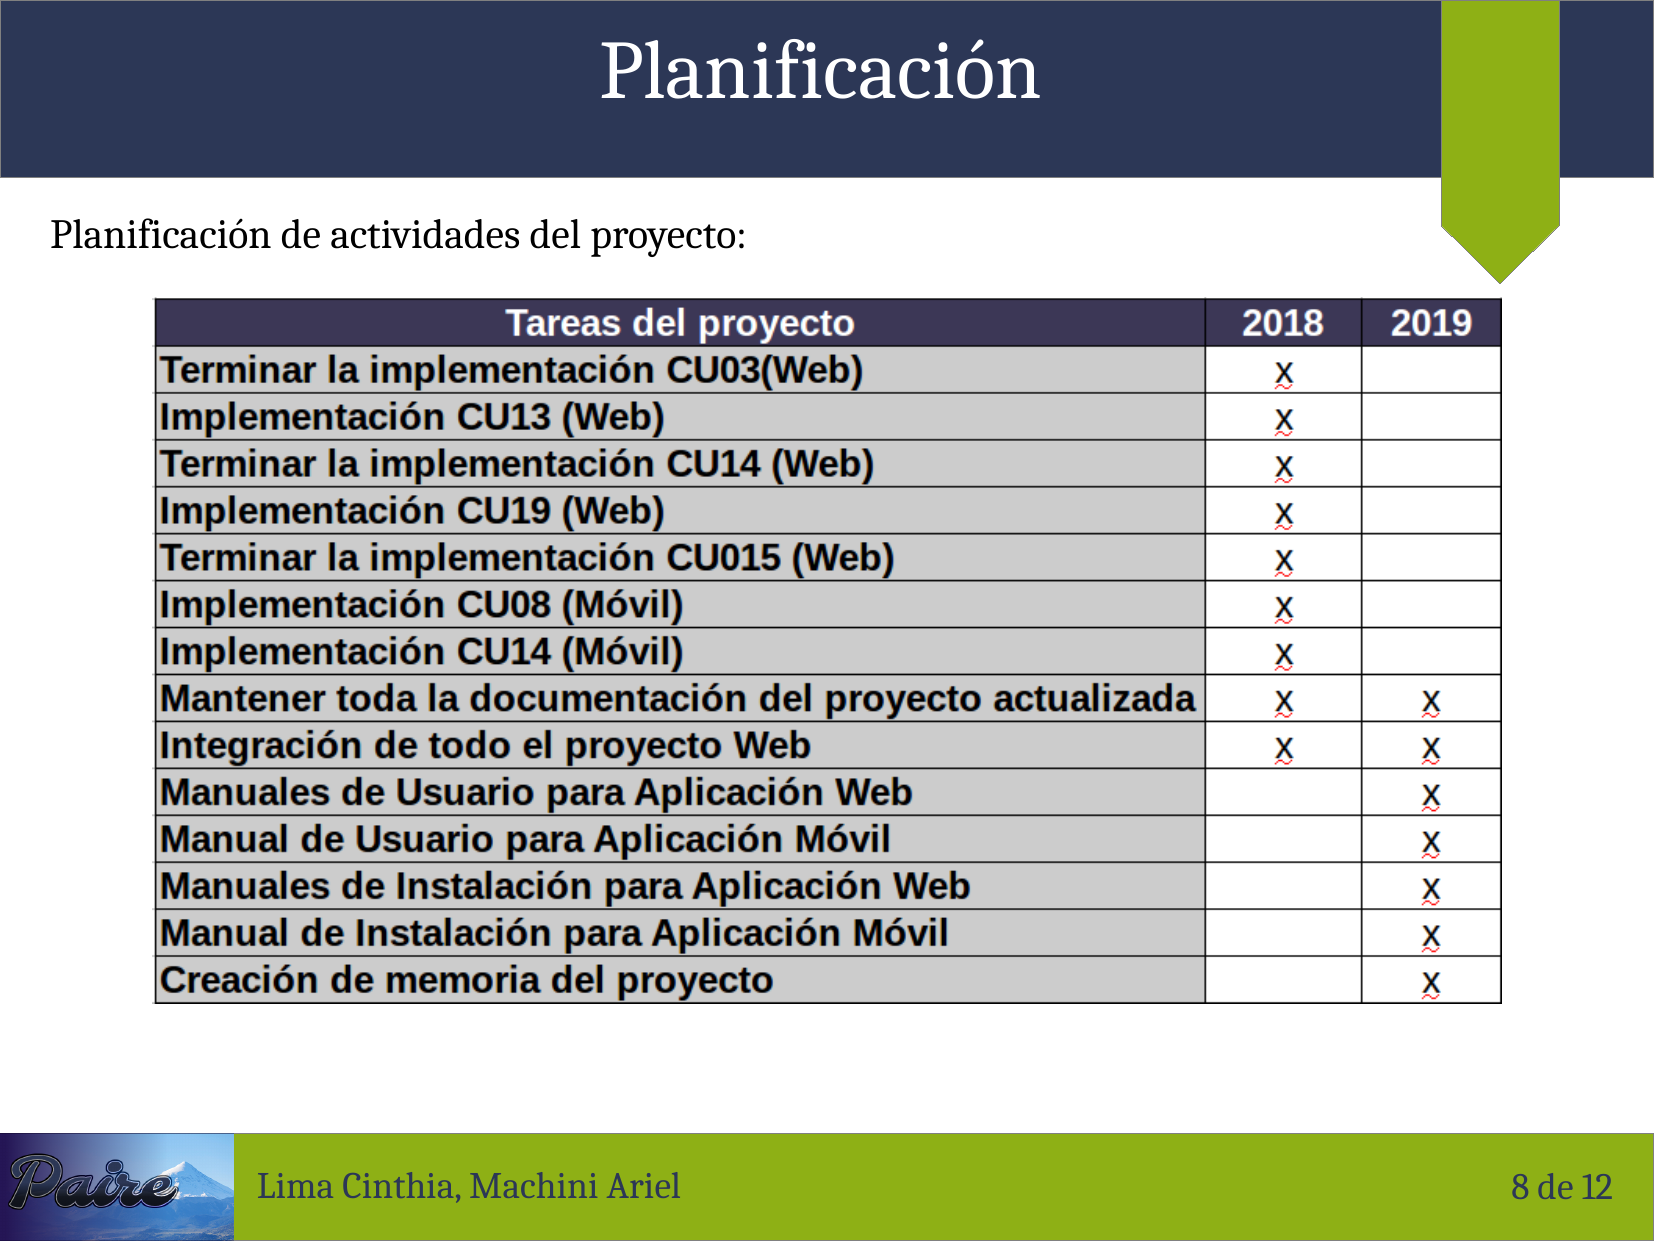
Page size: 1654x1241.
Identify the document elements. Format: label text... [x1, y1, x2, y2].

text_box Planificación de actividades del proyecto: [35, 203, 804, 268]
text_box Planificación [342, 15, 1300, 130]
text_box <number> de 12 [1488, 1158, 1654, 1241]
picture [152, 297, 1502, 1004]
picture [0, 1133, 234, 1241]
text_box [234, 1133, 1654, 1241]
text_box [0, 0, 1654, 284]
text_box Lima Cinthia, Machini Ariel [242, 1157, 715, 1217]
